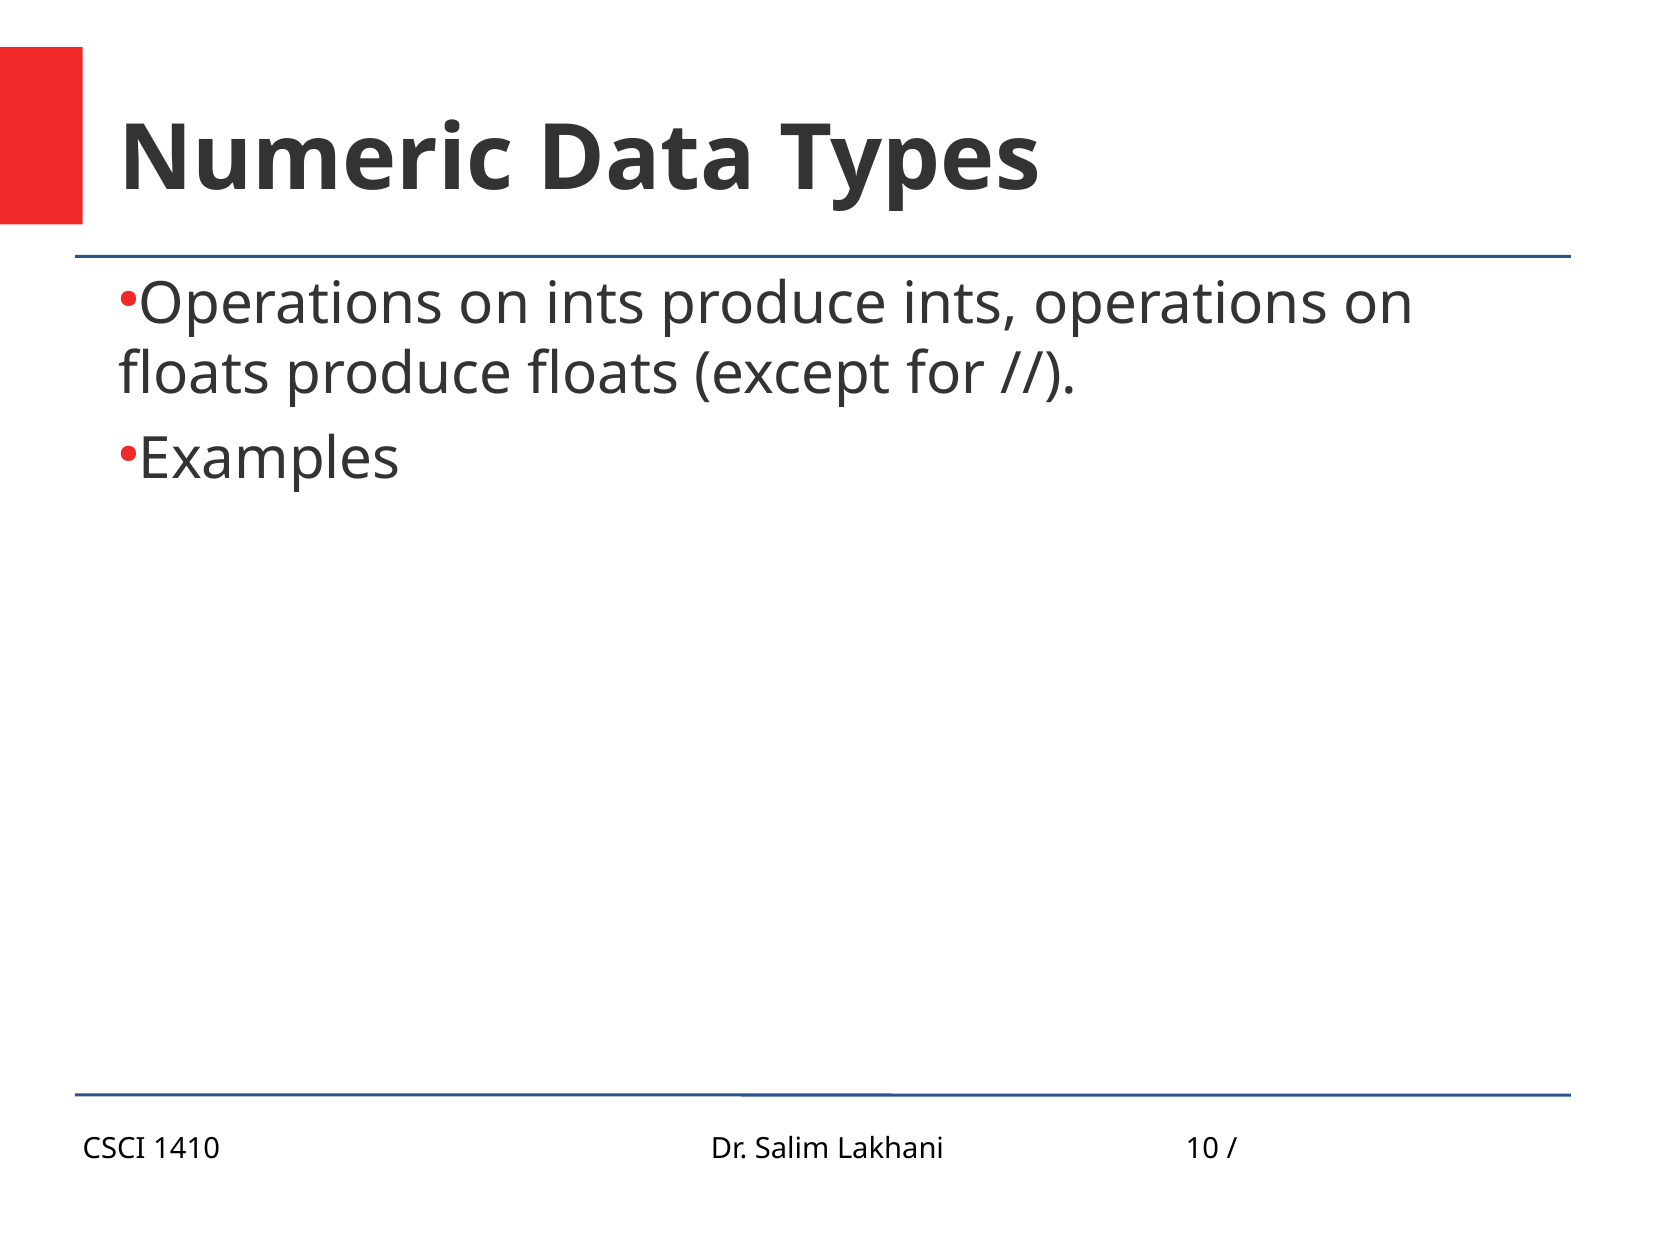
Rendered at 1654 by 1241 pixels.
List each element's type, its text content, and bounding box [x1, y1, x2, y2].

text_box CSCI 1410 [82, 1129, 468, 1216]
text_box Dr. Salim Lakhani [565, 1129, 1090, 1216]
text_box / [1185, 1129, 1571, 1216]
list Operations on ints produce ints, operations on floats produce floats (except for //). Examples [118, 265, 1536, 541]
title Numeric Data Types [118, 49, 1571, 257]
